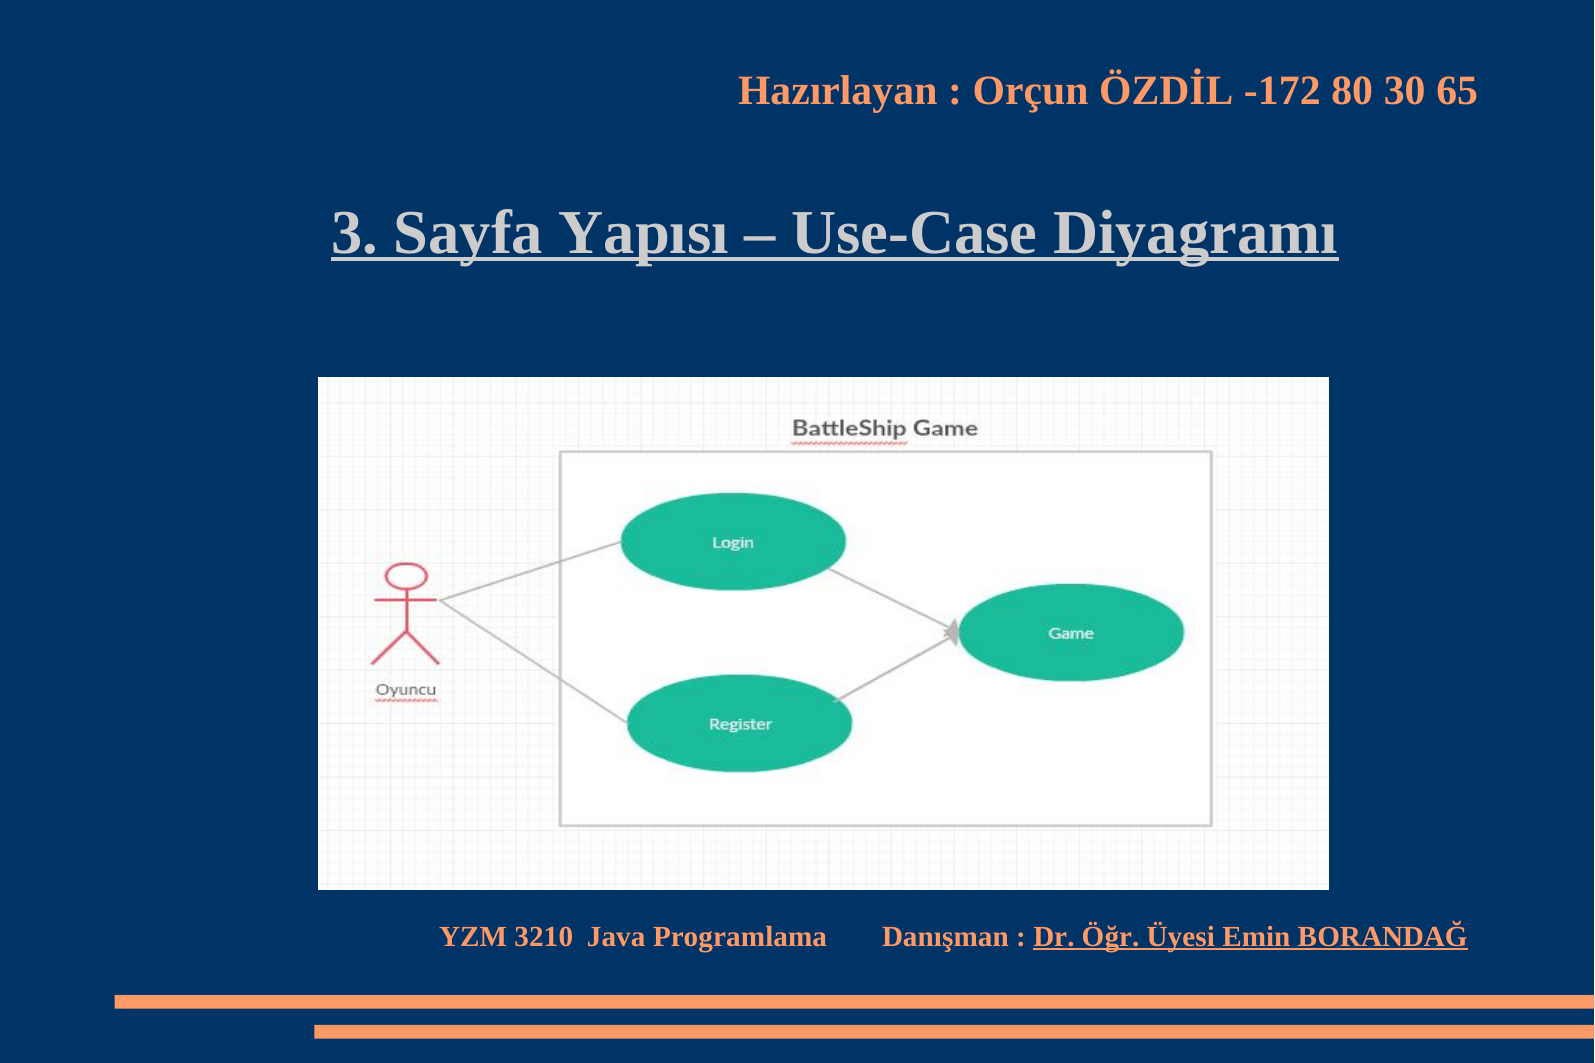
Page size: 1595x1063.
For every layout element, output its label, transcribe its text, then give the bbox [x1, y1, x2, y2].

title YZM 3210 Java Programlama Danışman : Dr. Öğr. Üyesi Emin BORANDAĞ [106, 885, 1468, 988]
subtitle 3. Sayfa Yapısı – Use-Case Diyagramı [129, 156, 1518, 378]
title Hazırlayan : Orçun ÖZDİL -172 80 30 65 [117, 39, 1479, 142]
picture [318, 377, 1329, 890]
